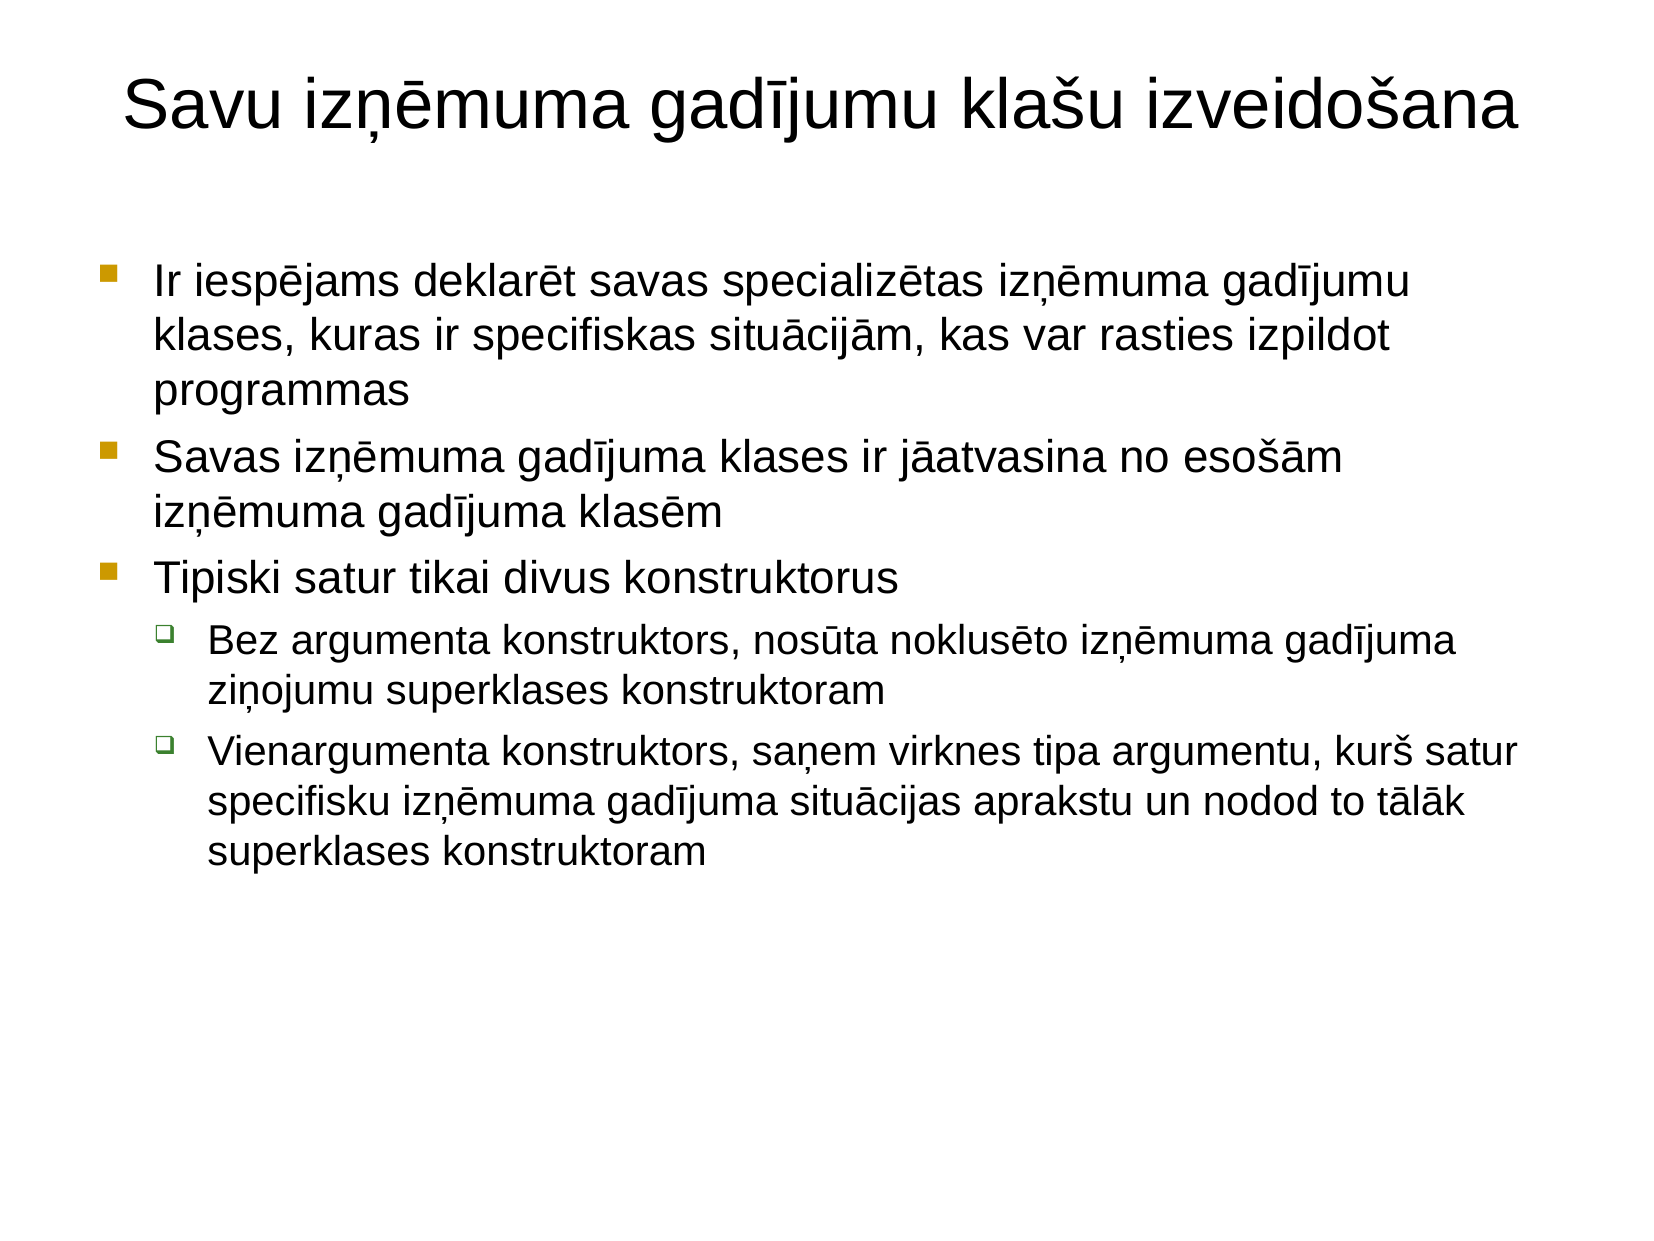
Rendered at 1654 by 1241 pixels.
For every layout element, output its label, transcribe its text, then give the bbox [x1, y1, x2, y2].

title Savu izņēmuma gadījumu klašu izveidošana [82, 50, 1571, 204]
text_box Ir iespējams deklarēt savas specializētas izņēmuma gadījumu klases, kuras ir specifiskas situācijām, kas var rasties izpildot programmas Savas izņēmuma gadījuma klases ir jāatvasina no esošām izņēmuma gadījuma klasēm Tipiski satur tikai divus konstruktorus Bez argumenta konstruktors, nosūta noklusēto izņēmuma gadījuma ziņojumu superklases konstruktoram Vienargumenta konstruktors, saņem virknes tipa argumentu, kurš satur specifisku izņēmuma gadījuma situācijas aprakstu un nodod to tālāk superklases konstruktoram [82, 242, 1571, 972]
